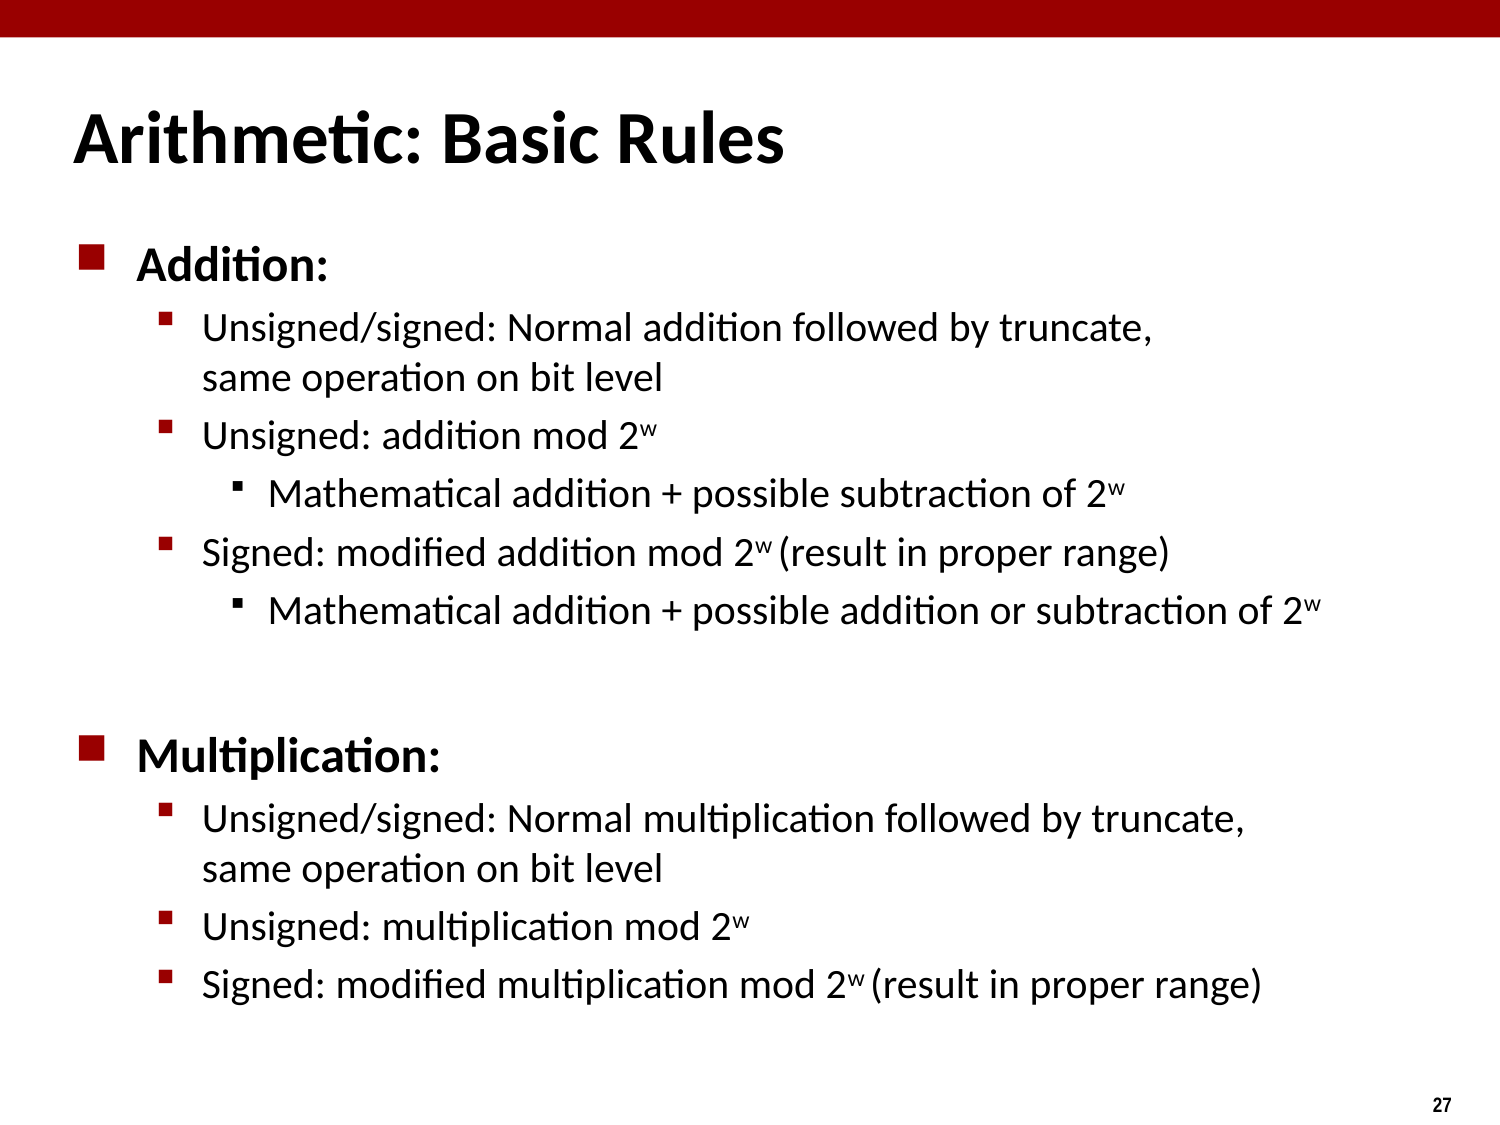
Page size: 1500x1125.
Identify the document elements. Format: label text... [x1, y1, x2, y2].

list Addition: Unsigned/signed: Normal addition followed by truncate, same operation on bit level Unsigned: addition mod 2w Mathematical addition + possible subtraction of 2w Signed: modified addition mod 2w (result in proper range) Mathematical addition + possible addition or subtraction of 2w Multiplication: Unsigned/signed: Normal multiplication followed by truncate, same operation on bit level Unsigned: multiplication mod 2w Signed: modified multiplication mod 2w (result in proper range) [65, 223, 1361, 1040]
title Arithmetic: Basic Rules [58, 71, 1304, 197]
